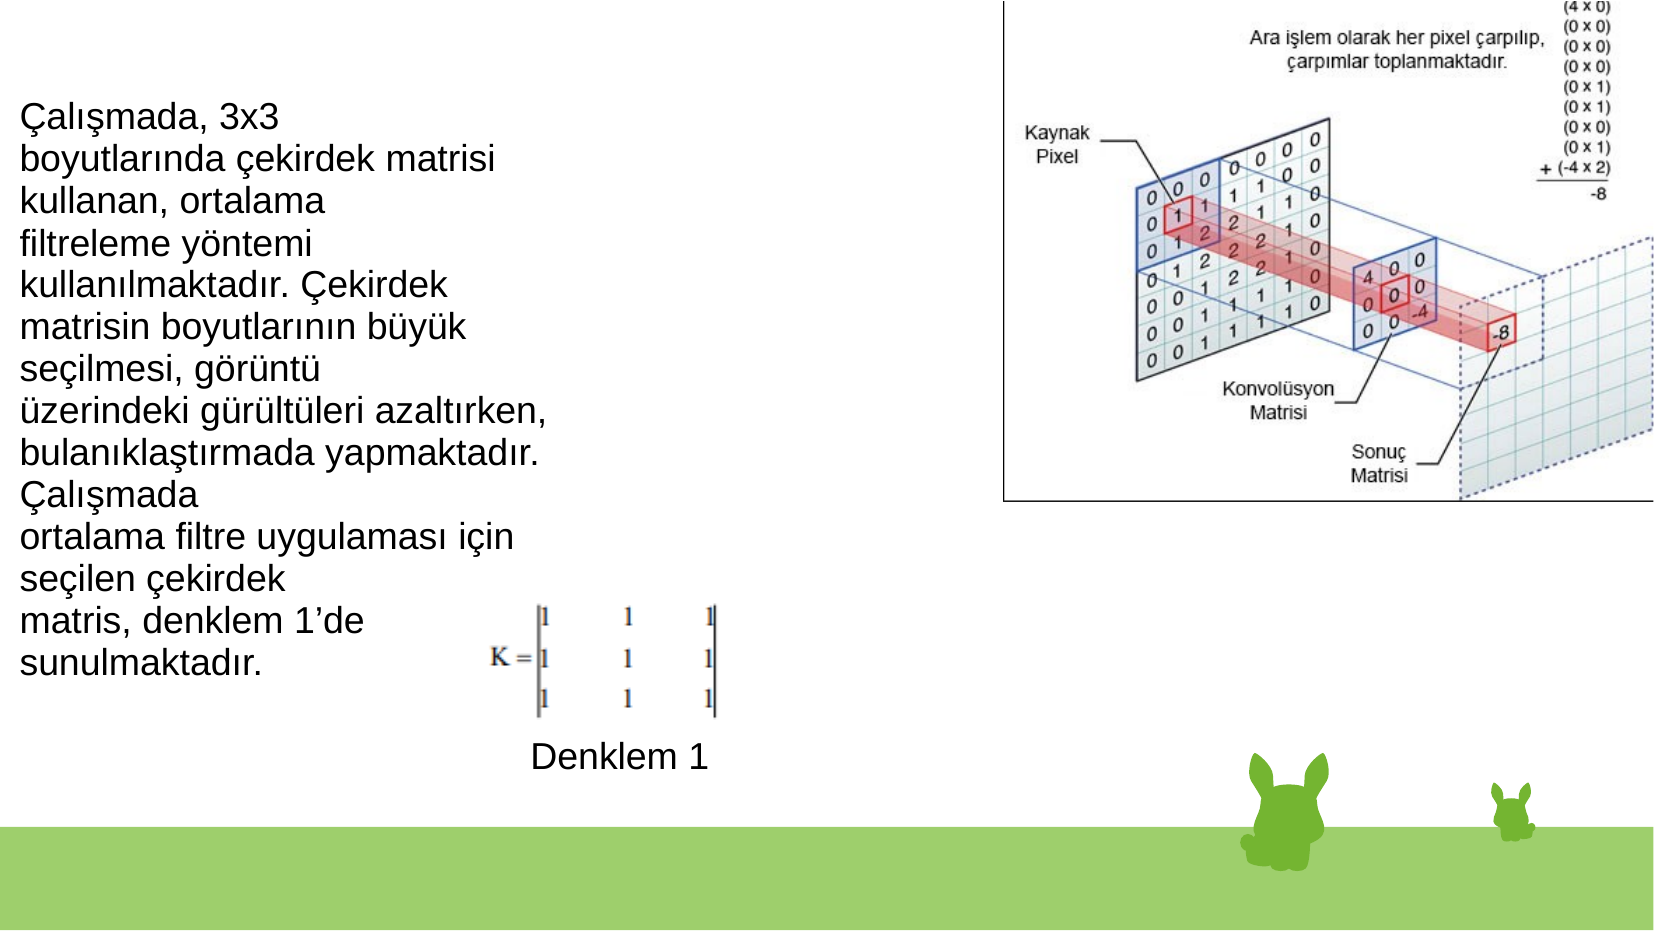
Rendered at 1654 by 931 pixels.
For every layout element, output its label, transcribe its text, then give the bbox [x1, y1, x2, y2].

picture [472, 590, 752, 736]
text_box Çalışmada, 3x3 boyutlarında çekirdek matrisi kullanan, ortalama filtreleme yöntemi kullanılmaktadır. Çekirdek matrisin boyutlarının büyük seçilmesi, görüntü üzerindeki gürültüleri azaltırken, bulanıklaştırmada yapmaktadır. Çalışmada ortalama filtre uygulaması için seçilen çekirdek matris, denklem 1’de sunulmaktadır. [4, 88, 591, 794]
text_box Denklem 1 [515, 727, 752, 827]
picture [1003, 1, 1654, 502]
